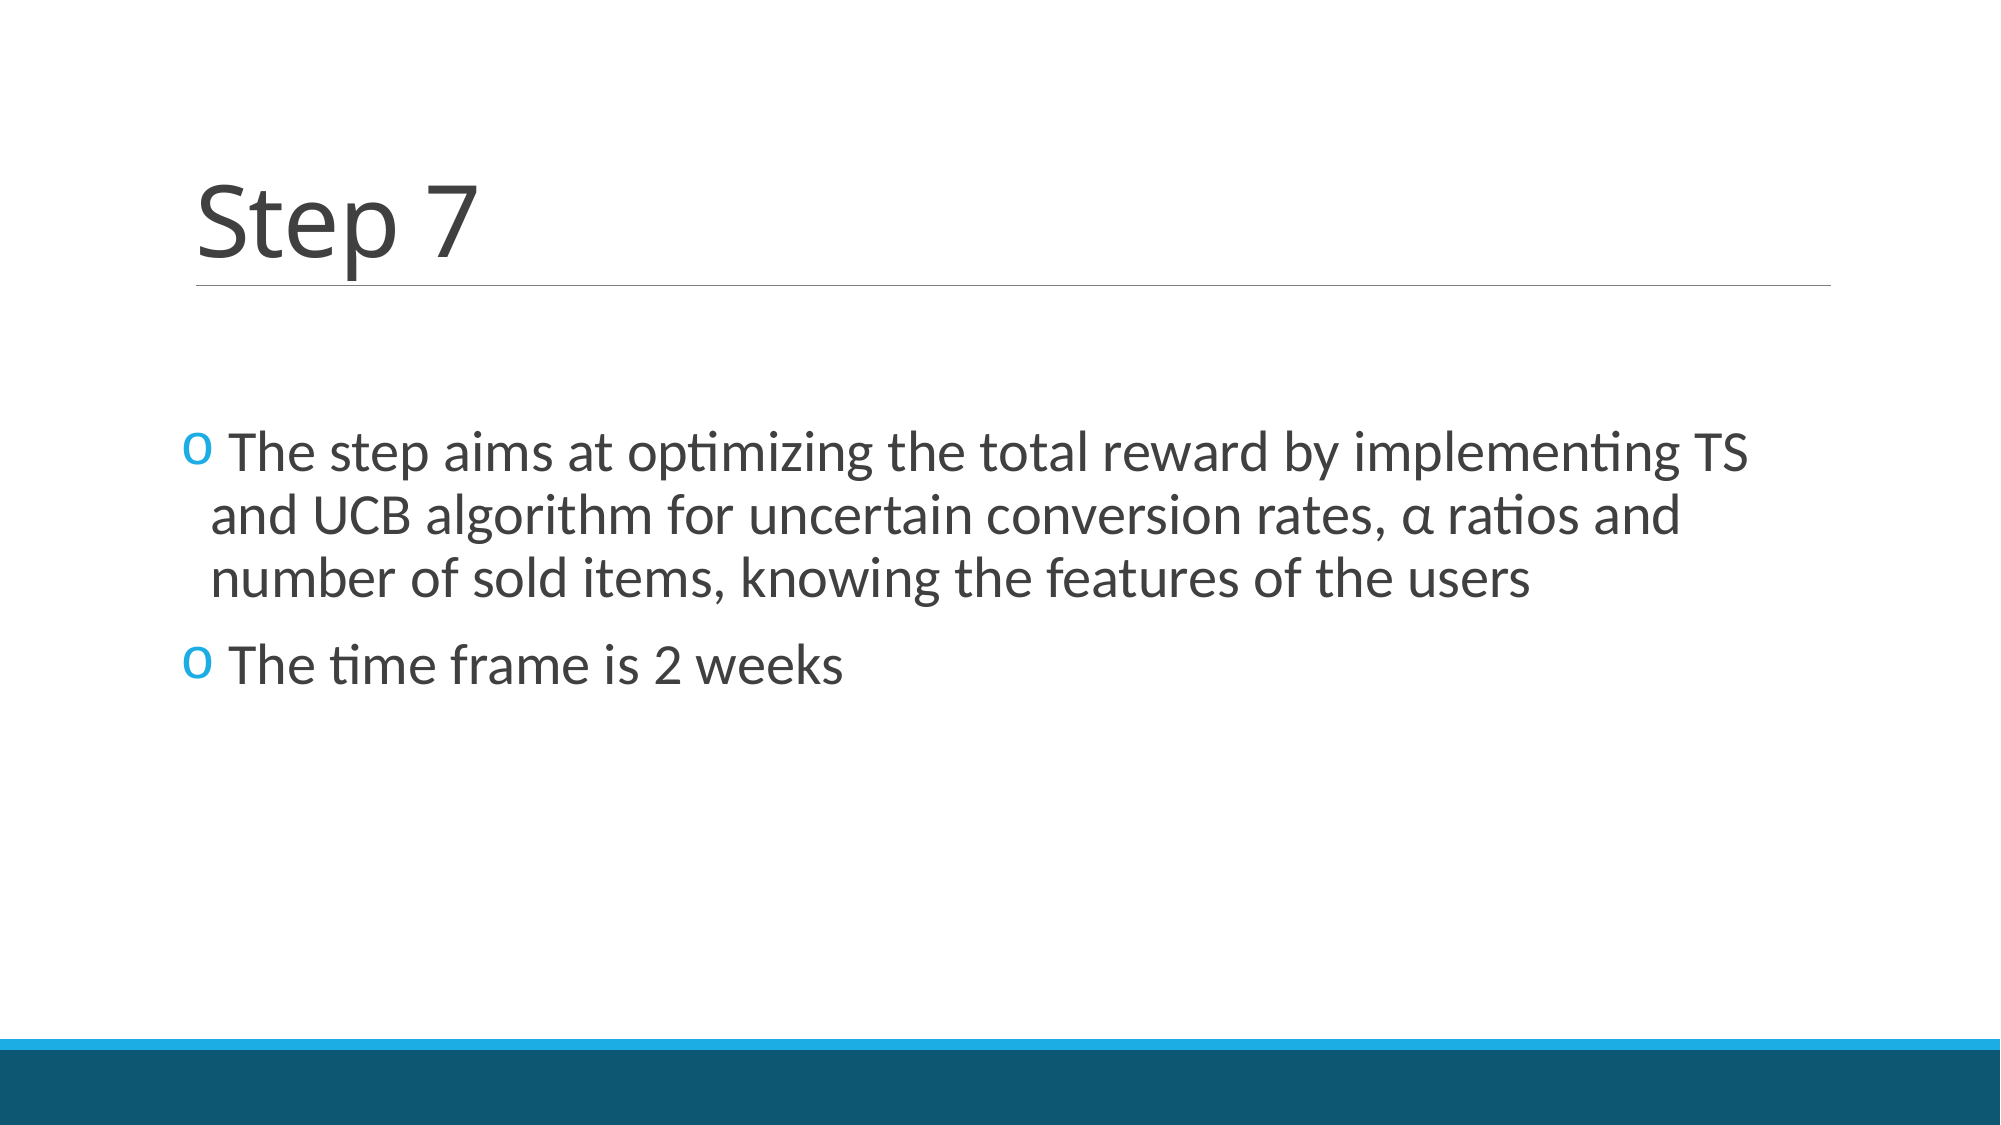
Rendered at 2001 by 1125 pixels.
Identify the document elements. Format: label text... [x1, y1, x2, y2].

list The step aims at optimizing the total reward by implementing TS and UCB algorithm for uncertain conversion rates, α ratios and number of sold items, knowing the features of the users The time frame is 2 weeks [180, 413, 1831, 915]
title Step 7 [180, 47, 1831, 286]
